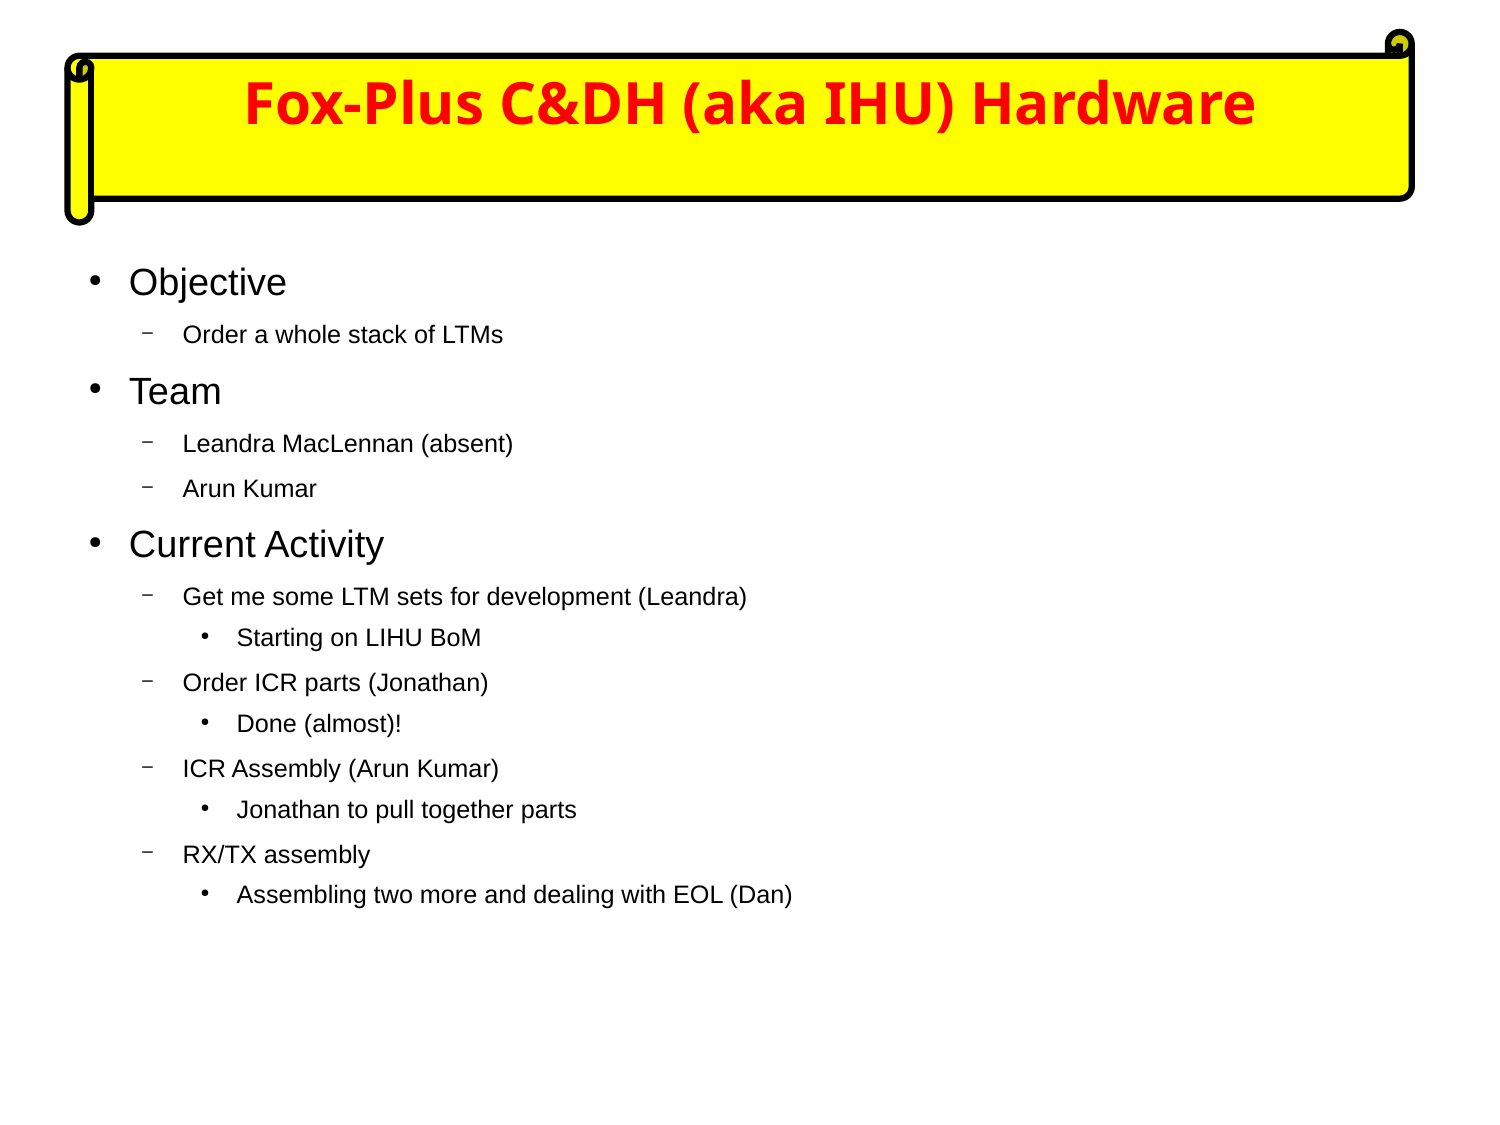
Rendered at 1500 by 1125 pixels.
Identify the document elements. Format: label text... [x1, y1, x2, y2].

text_box [72, 31, 1412, 58]
list Objective Order a whole stack of LTMs Team Leandra MacLennan (absent) Arun Kumar Current Activity Get me some LTM sets for development (Leandra) Starting on LIHU BoM Order ICR parts (Jonathan) Done (almost)! ICR Assembly (Arun Kumar) Jonathan to pull together parts RX/TX assembly Assembling two more and dealing with EOL (Dan) [75, 263, 1426, 916]
text_box Fox-Plus C&DH (aka IHU) Hardware [0, 58, 1500, 144]
text_box [67, 144, 1412, 223]
